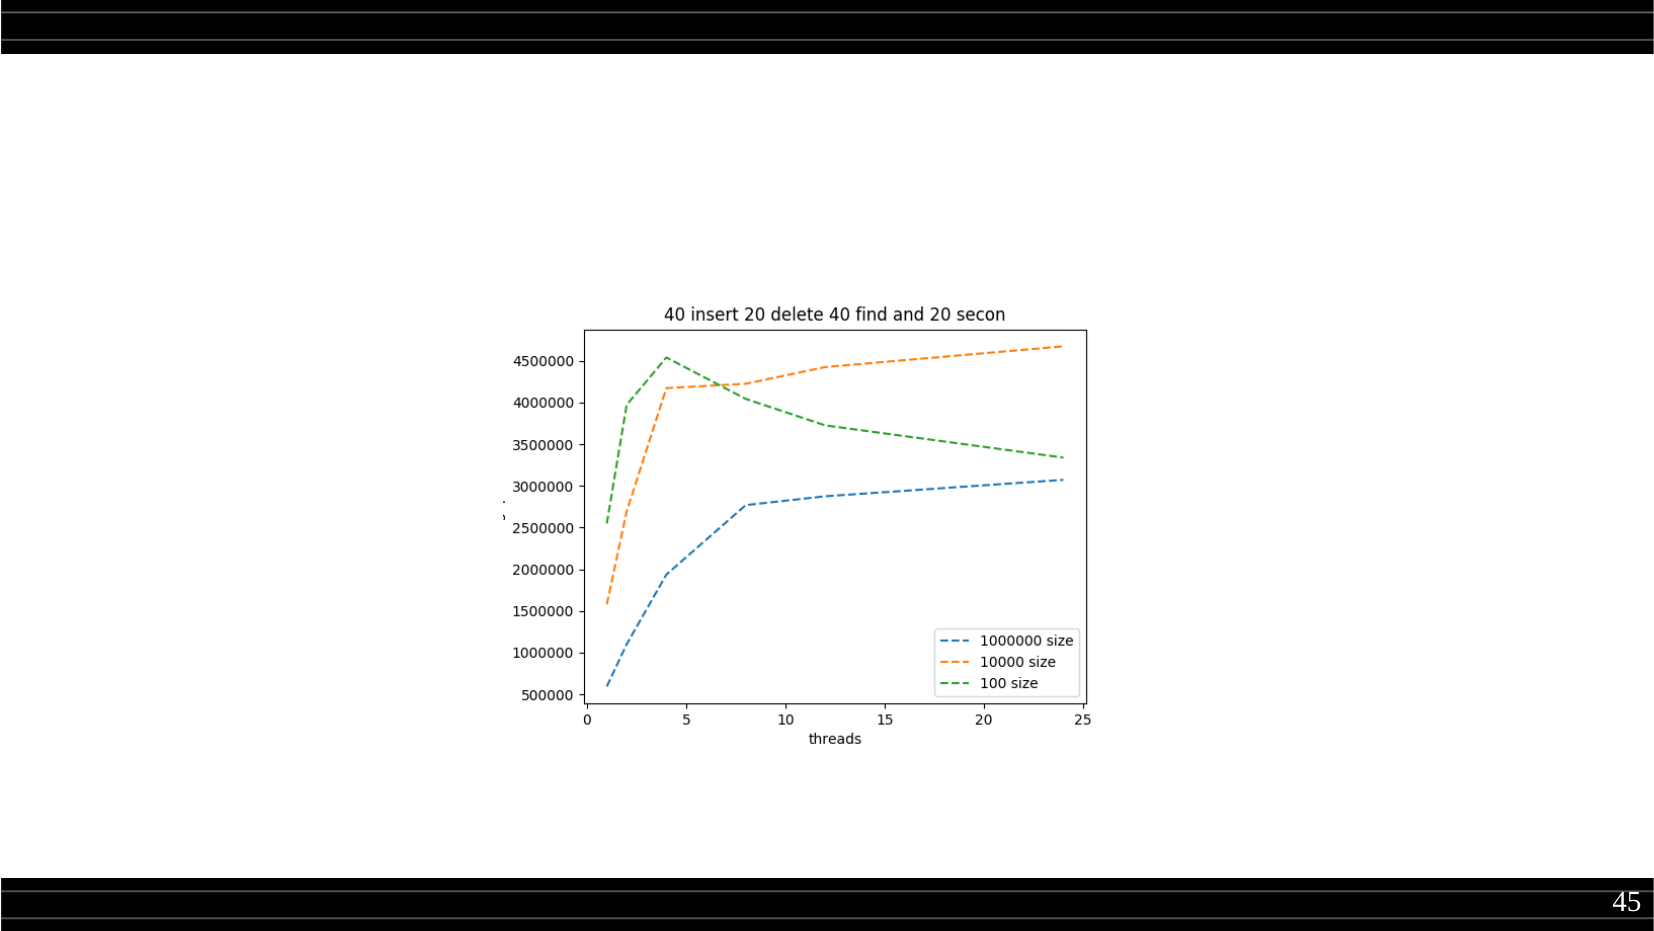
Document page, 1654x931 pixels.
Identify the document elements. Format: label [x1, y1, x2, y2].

picture [1, 878, 1654, 931]
picture [503, 271, 1151, 757]
picture [1, 0, 1654, 54]
